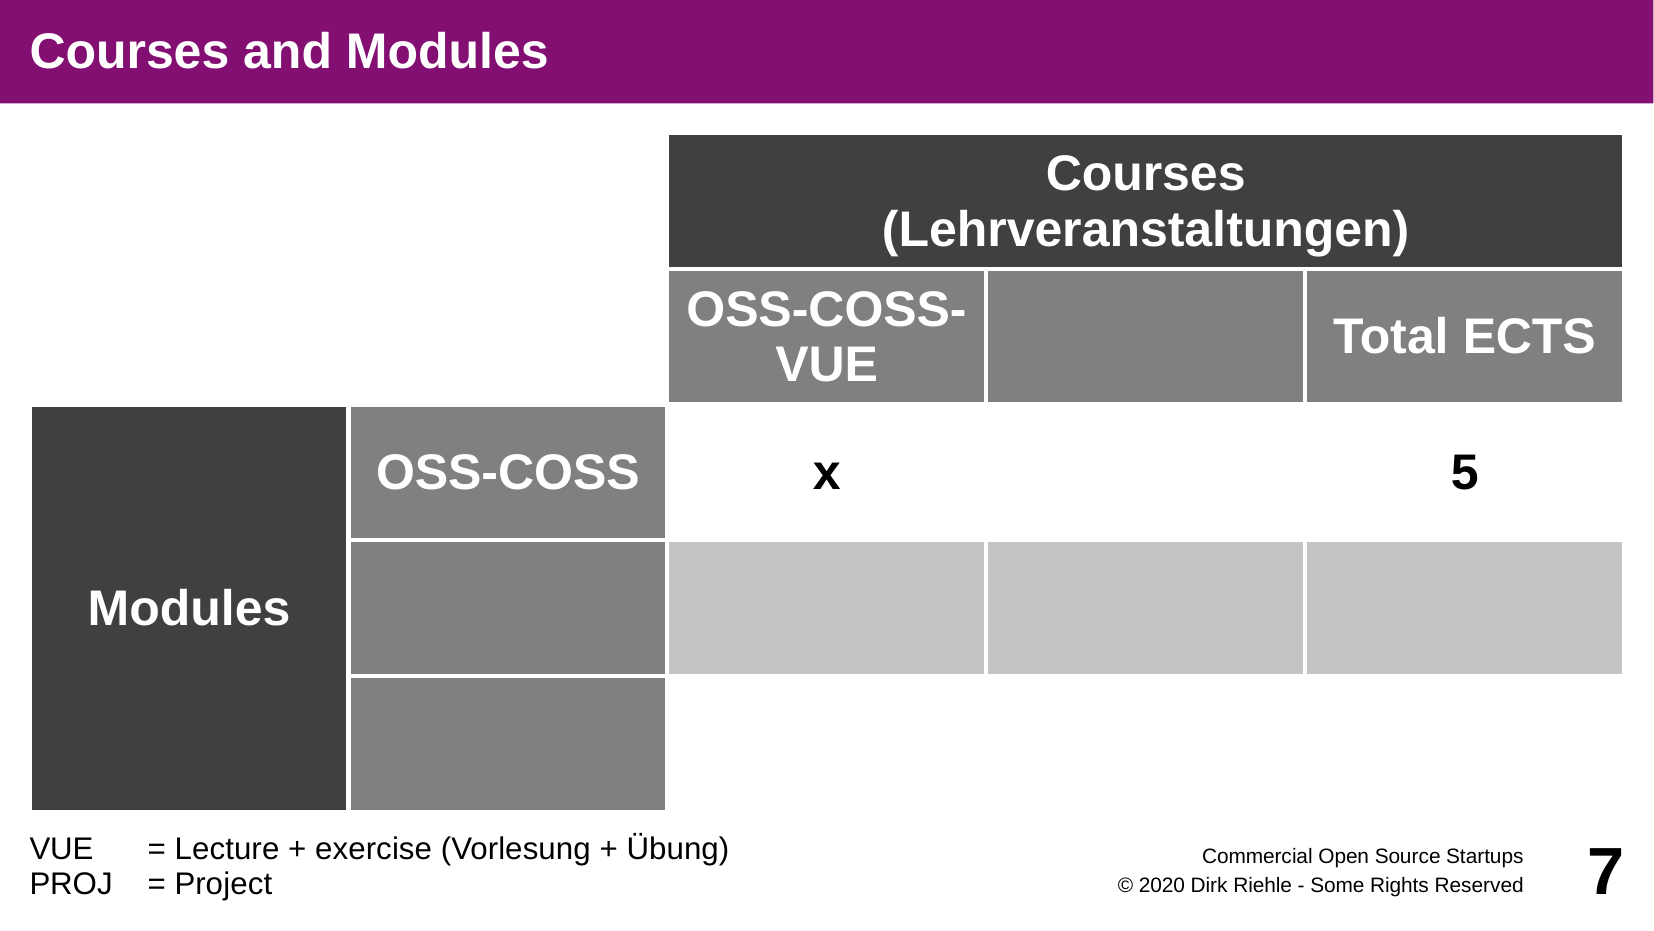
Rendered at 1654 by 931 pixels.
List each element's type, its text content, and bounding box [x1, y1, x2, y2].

table_cell 5 [1307, 407, 1622, 538]
table_cell Total ECTS [1307, 271, 1622, 402]
table_cell [1307, 678, 1622, 810]
table_cell [351, 271, 665, 402]
table_cell x [669, 407, 984, 538]
table_header [32, 135, 346, 267]
table_cell [1307, 542, 1622, 674]
table_cell [669, 678, 984, 693]
table_cell [351, 678, 665, 693]
table_cell [988, 407, 1303, 538]
table_cell [988, 678, 1303, 810]
text_box VUE = Lecture + exercise (Vorlesung + Übung) PROJ = Project [0, 693, 1182, 931]
table_cell [351, 542, 665, 674]
table_cell [669, 542, 984, 674]
table_cell [988, 542, 1303, 674]
table_header Courses (Lehrveranstaltungen) [669, 135, 1622, 267]
table_cell Modules [32, 407, 346, 693]
title Courses and Modules [0, 0, 1654, 104]
table_cell OSS-COSS [351, 407, 665, 538]
table_cell [988, 271, 1303, 402]
table_header [351, 135, 665, 267]
table_cell [32, 271, 346, 402]
table_cell OSS-COSS-VUE [669, 271, 984, 402]
